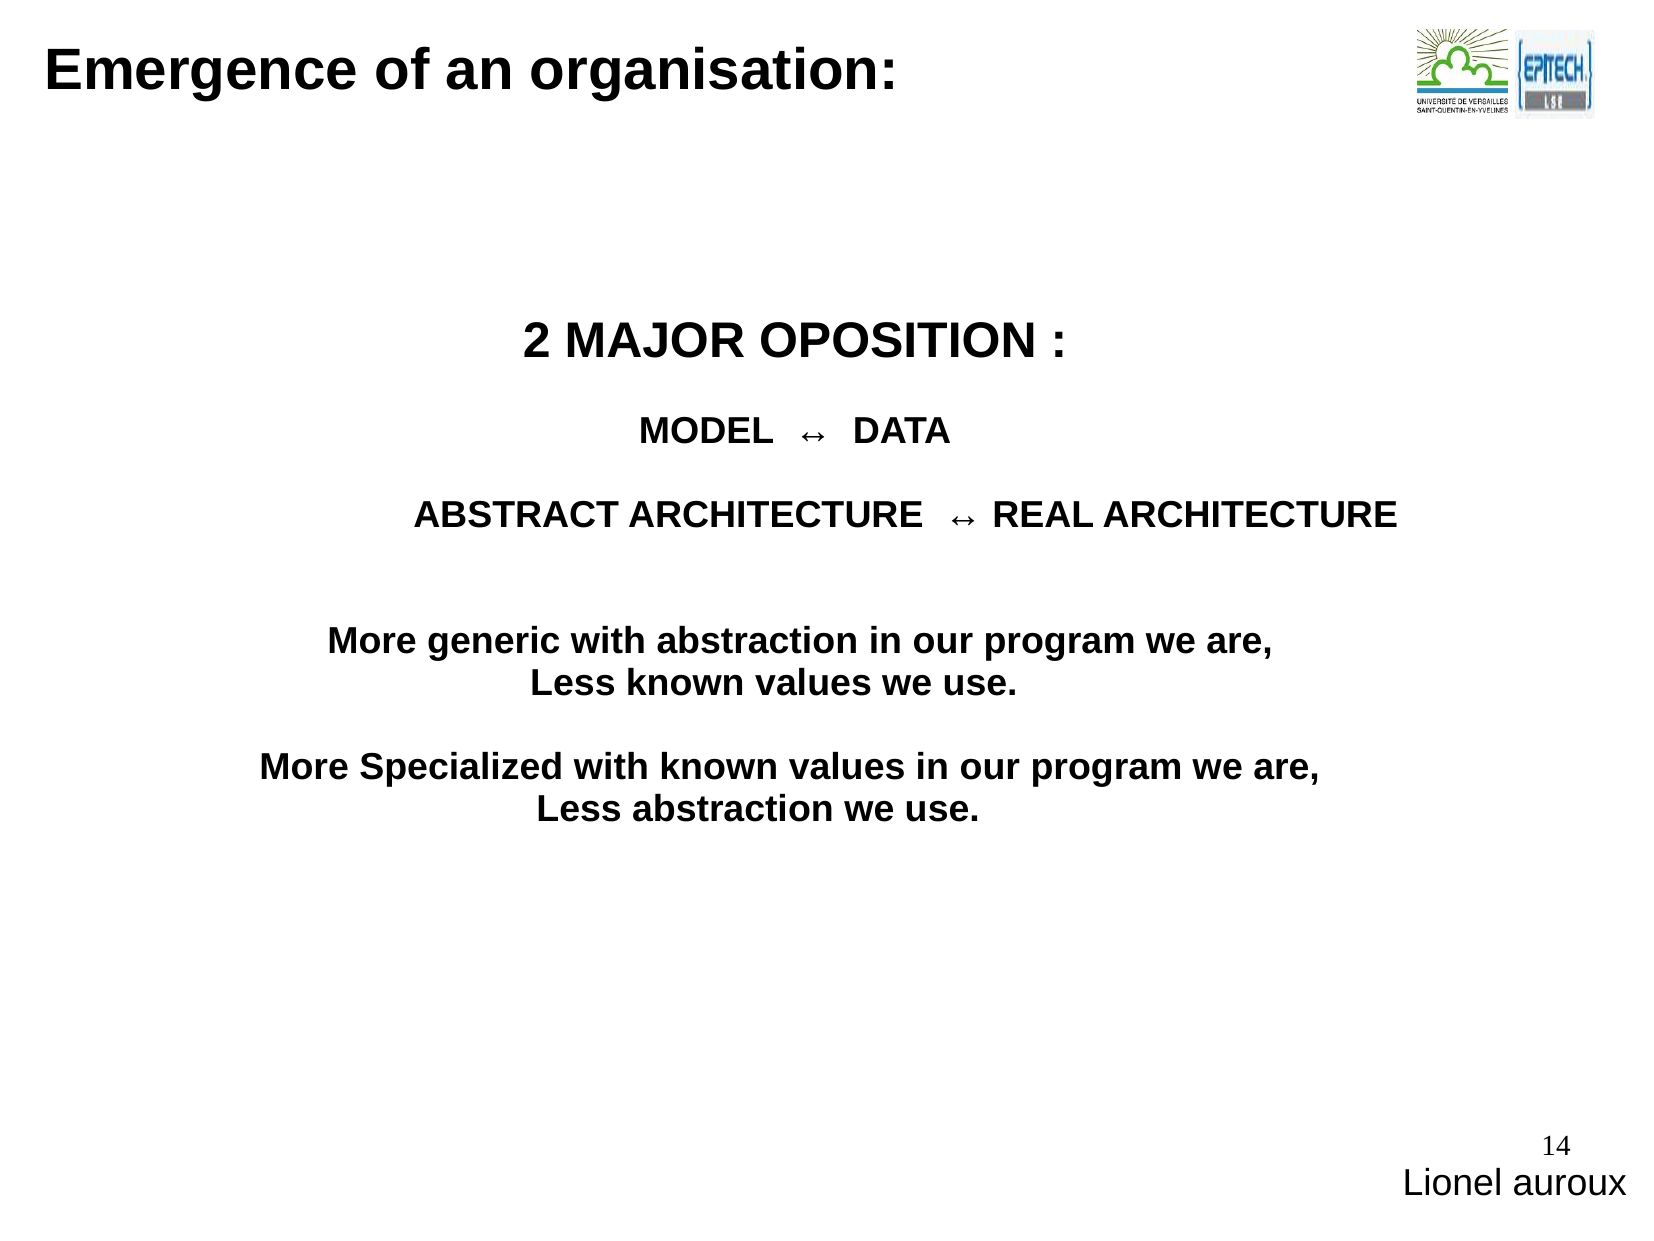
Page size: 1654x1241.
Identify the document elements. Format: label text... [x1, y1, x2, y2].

text_box Lionel auroux [1387, 1153, 1642, 1211]
picture [1417, 29, 1508, 113]
picture [1515, 30, 1595, 119]
text_box Emergence of an organisation: 2 MAJOR OPOSITION : MODEL ↔ DATA ABSTRACT ARCHITECTURE ↔ REAL ARCHITECTURE More generic with abstraction in our program we are, Less known values we use. More Specialized with known values in our program we are, Less abstraction we use. [29, 29, 1625, 1211]
